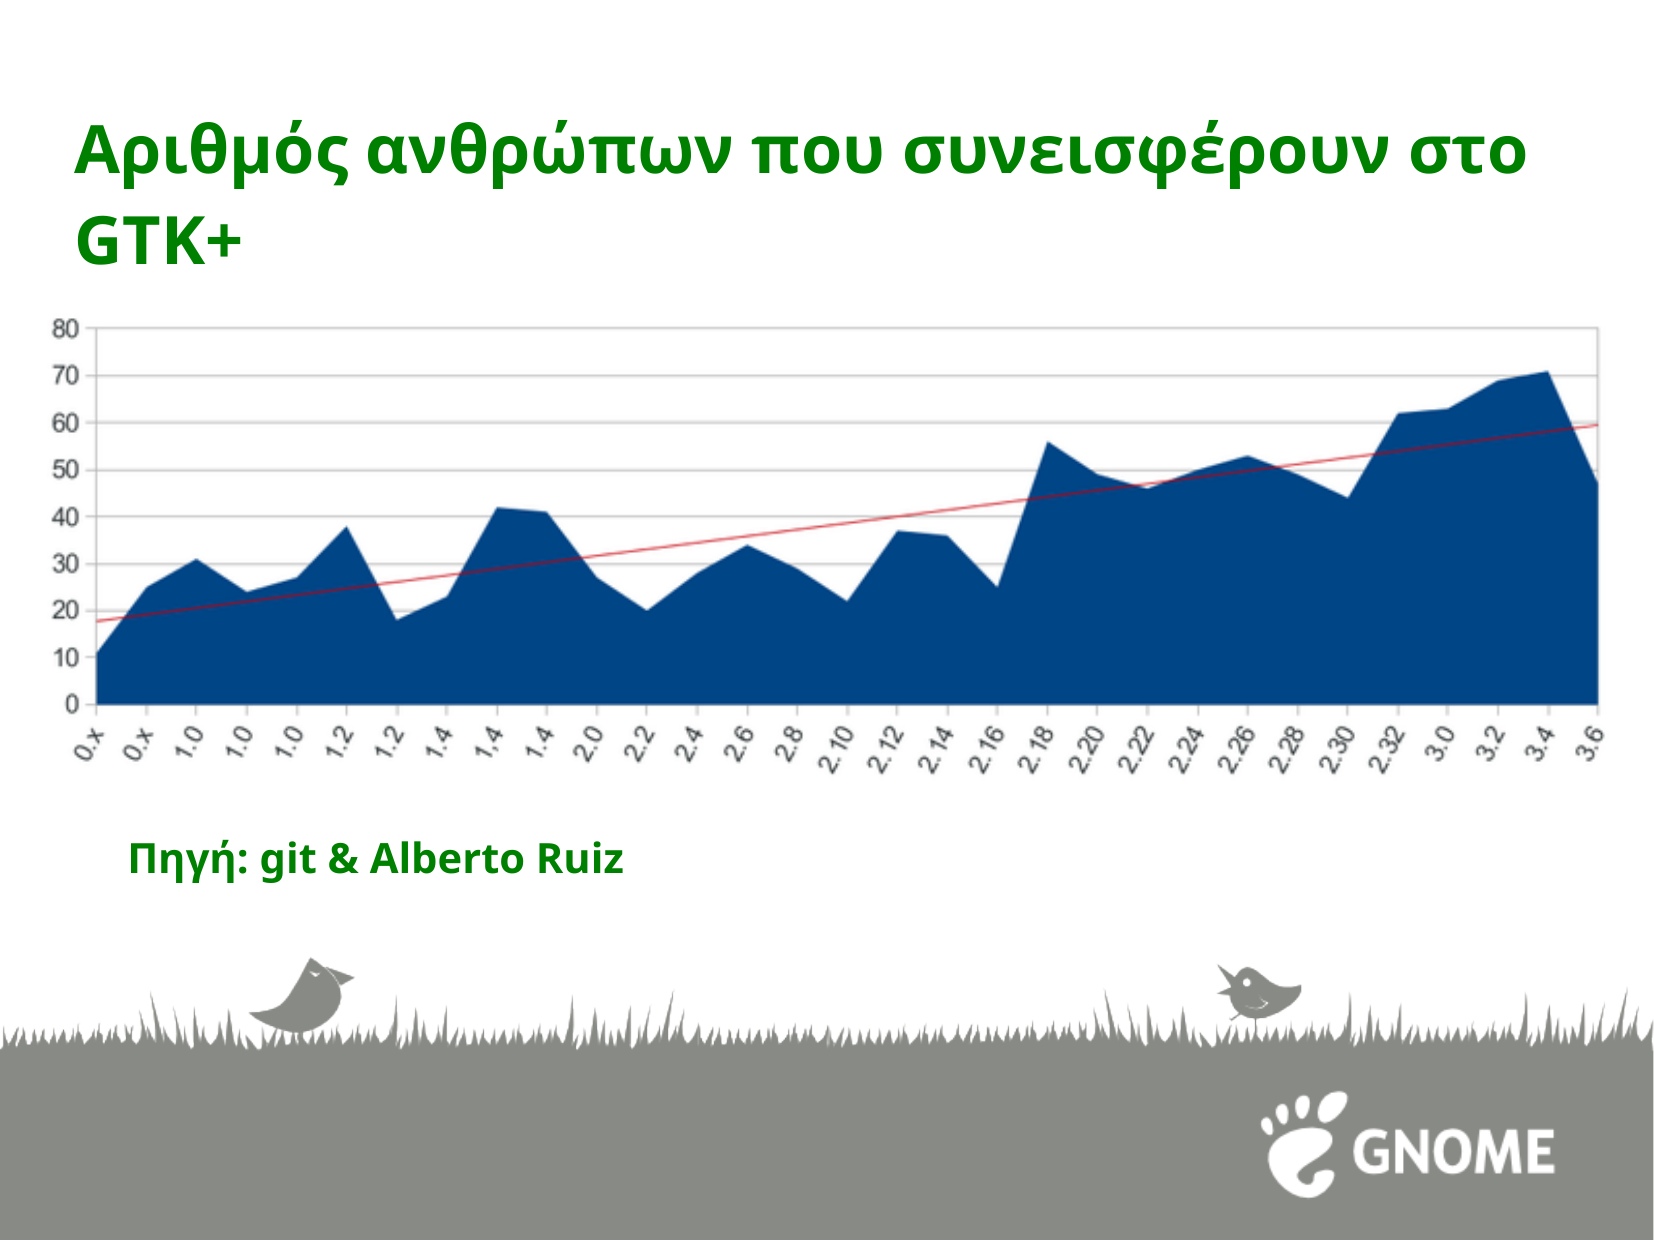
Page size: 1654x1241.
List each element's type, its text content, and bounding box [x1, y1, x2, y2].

text_box Πηγή: git & Alberto Ruiz [112, 821, 1463, 934]
picture [0, 0, 1654, 1241]
text_box Αριθμός ανθρώπων που συνεισφέρουν στο GTK+ [59, 94, 1654, 286]
